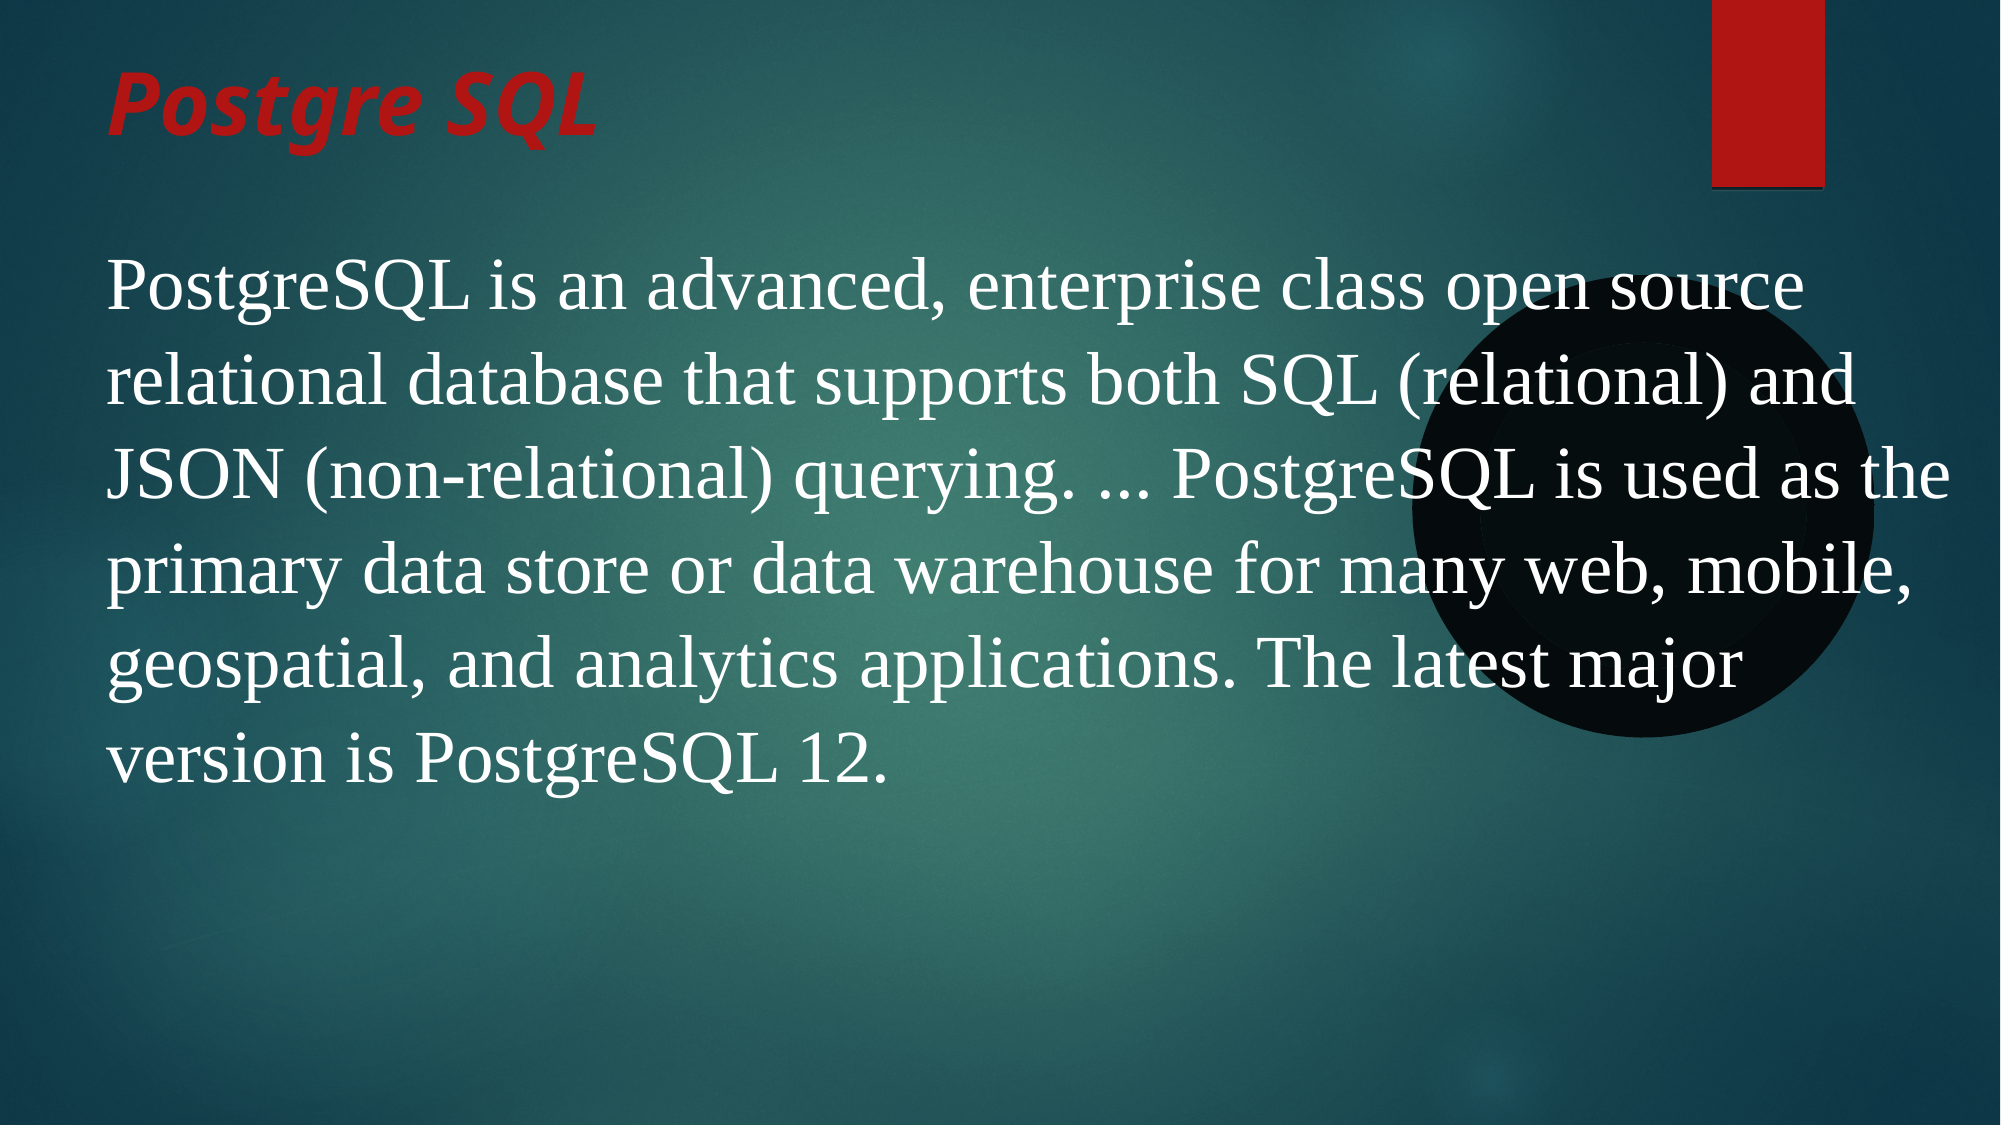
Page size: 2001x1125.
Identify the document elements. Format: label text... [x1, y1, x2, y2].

text_box Postgre SQL [91, 32, 1369, 183]
text_box PostgreSQL is an advanced, enterprise class open source relational database that supports both SQL (relational) and JSON (non-relational) querying. ... PostgreSQL is used as the primary data store or data warehouse for many web, mobile, geospatial, and analytics applications. The latest major version is PostgreSQL 12. [91, 215, 1981, 879]
